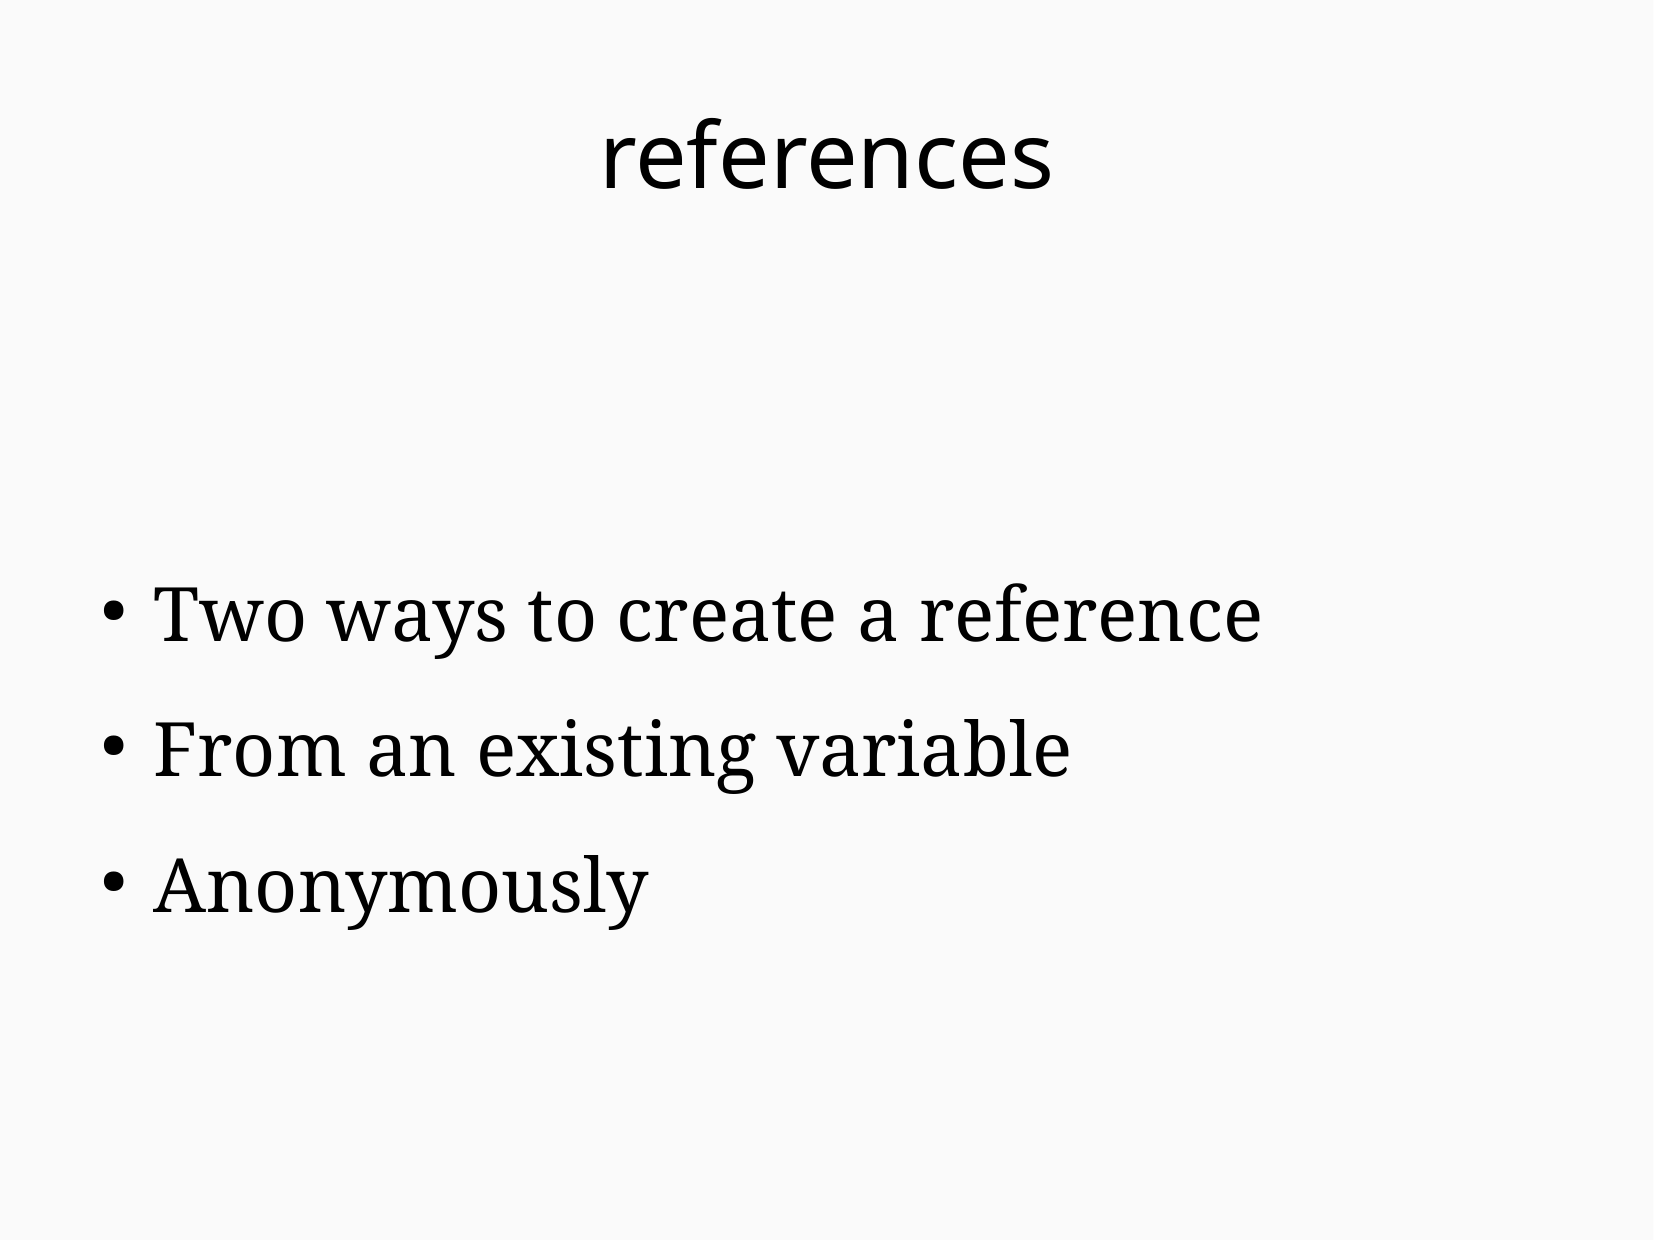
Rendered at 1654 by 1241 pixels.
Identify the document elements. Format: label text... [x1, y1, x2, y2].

title references [82, 49, 1571, 257]
list Two ways to create a reference From an existing variable Anonymously [82, 290, 1571, 1010]
